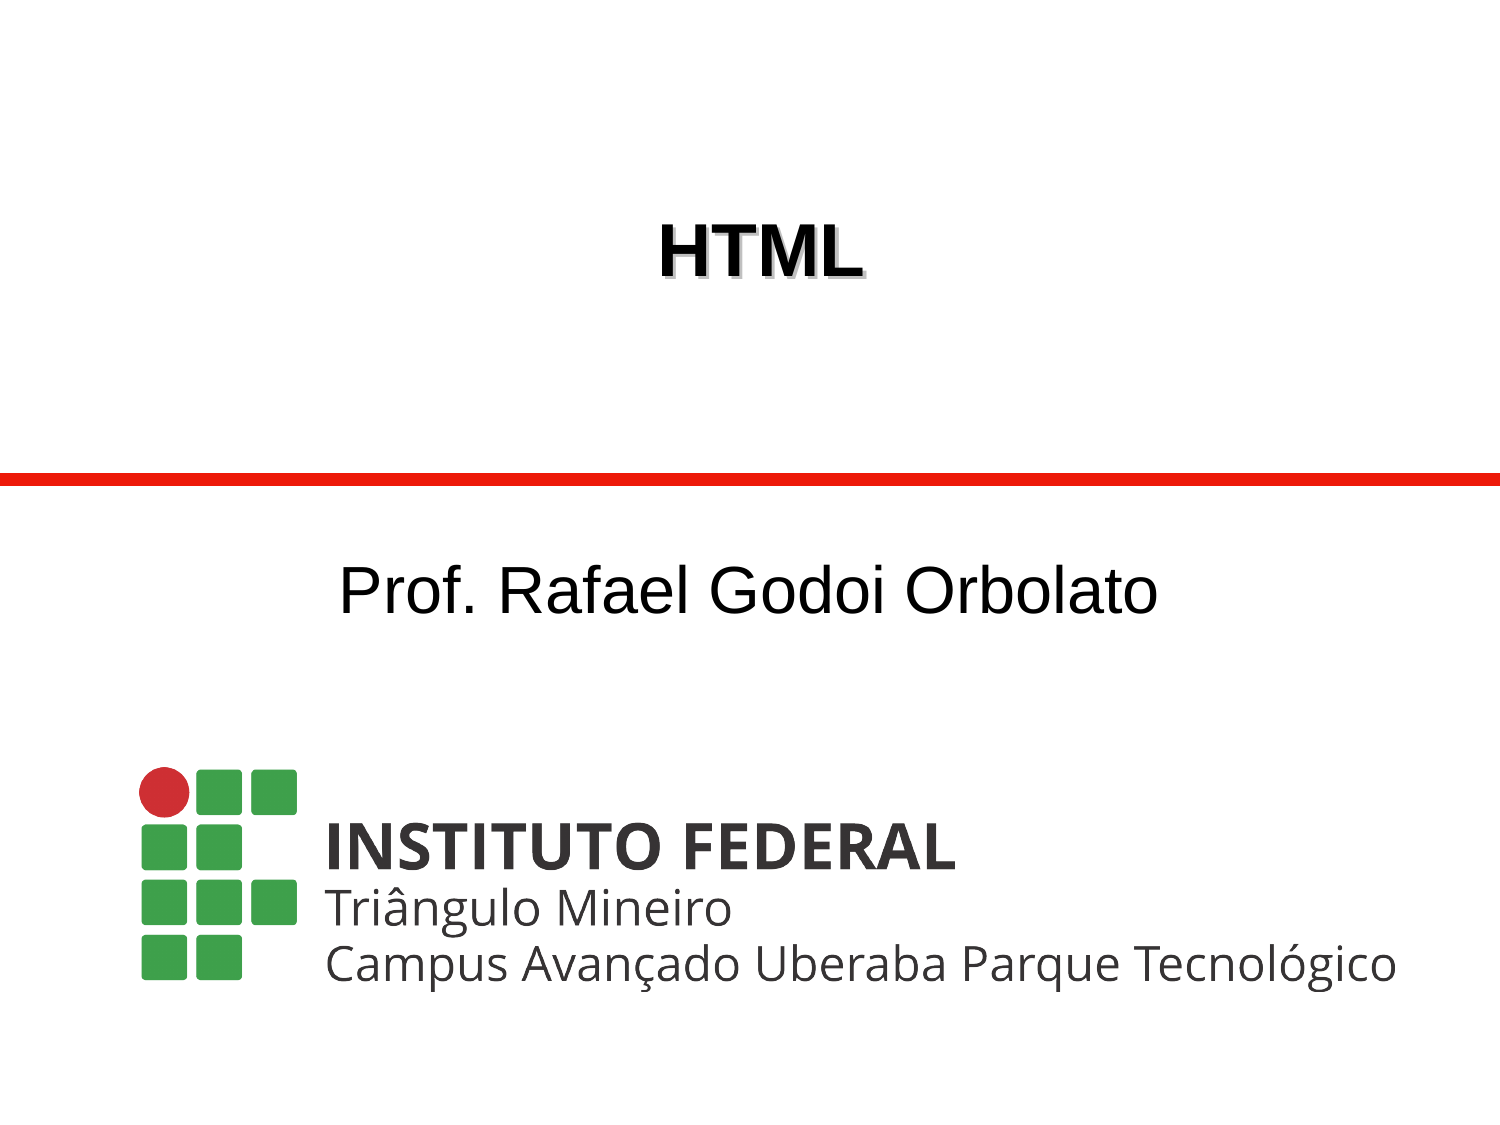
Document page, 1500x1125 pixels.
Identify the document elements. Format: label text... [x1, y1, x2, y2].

picture [139, 767, 1395, 992]
text_box Prof. Rafael Godoi Orbolato [295, 538, 1204, 756]
title HTML [123, 88, 1399, 404]
